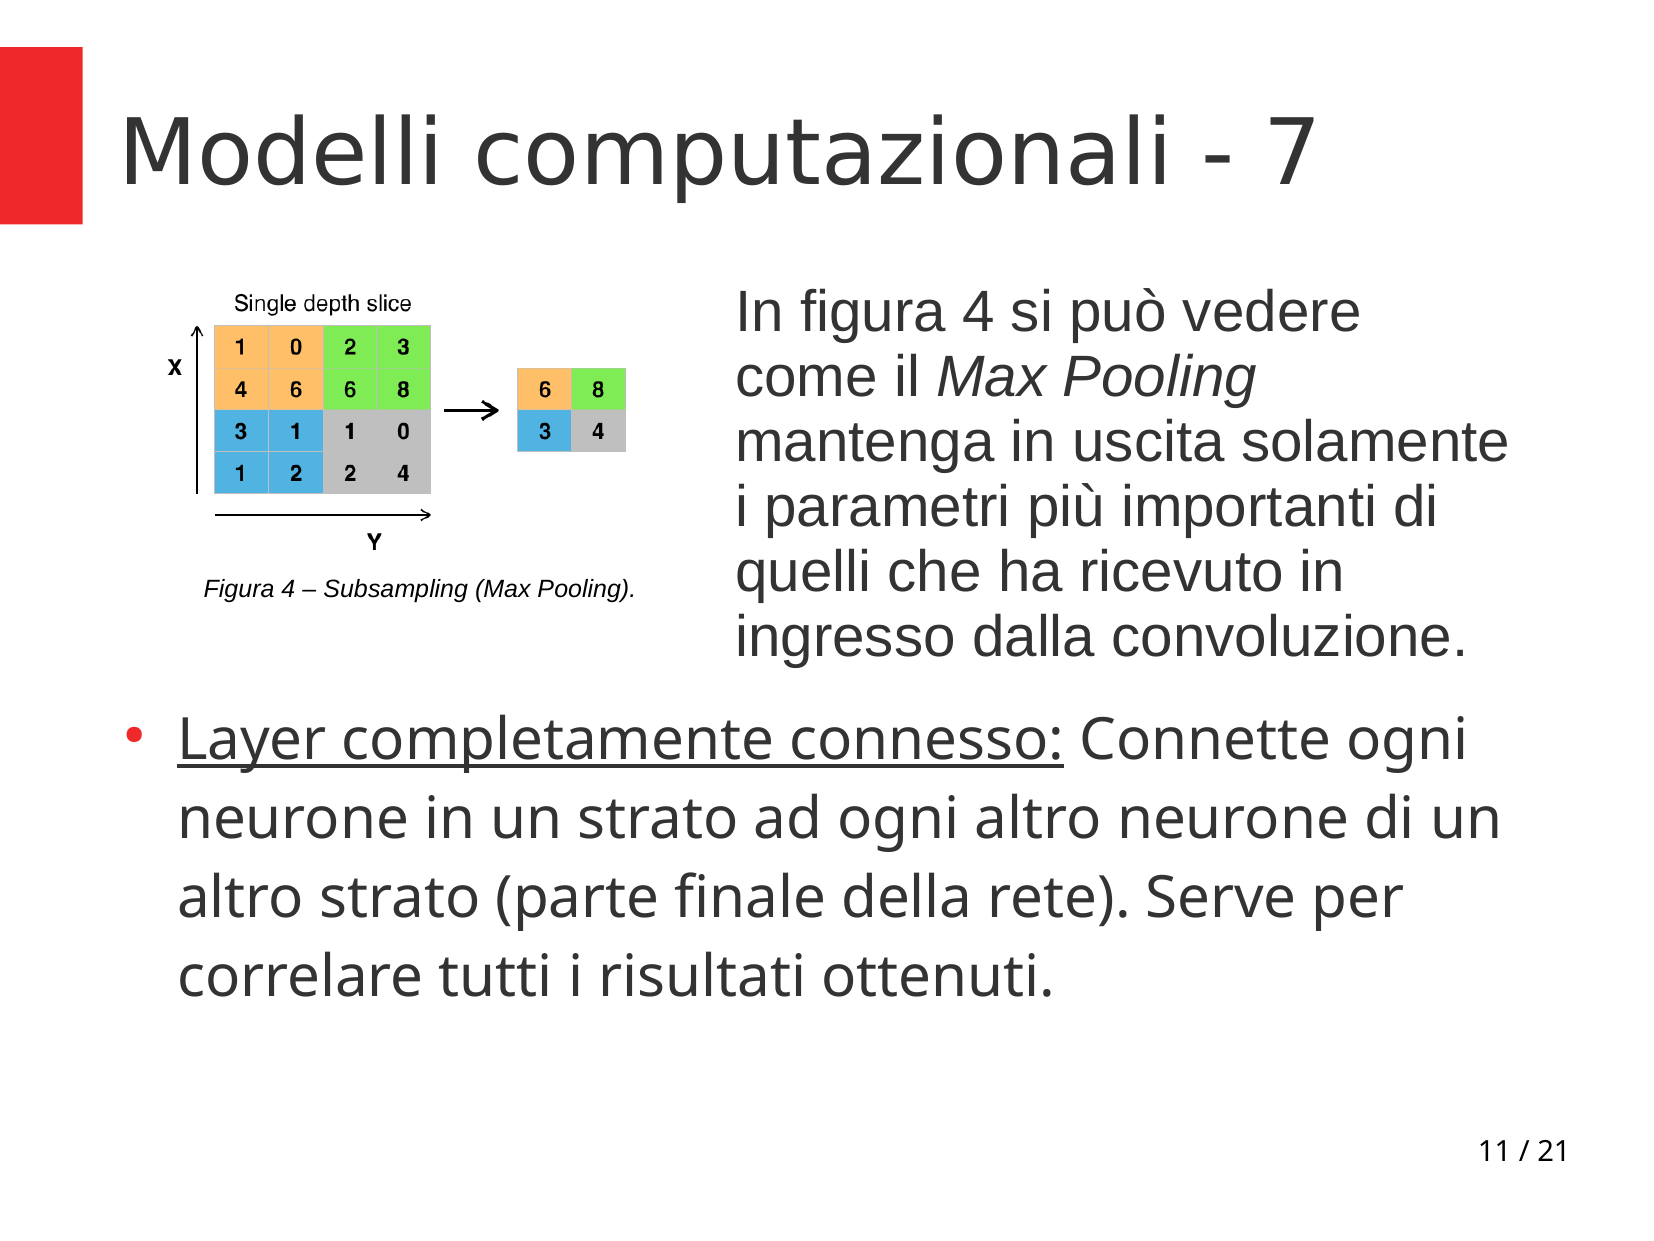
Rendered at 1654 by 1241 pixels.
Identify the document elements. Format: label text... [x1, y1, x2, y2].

text_box Figura 4 – Subsampling (Max Pooling). [188, 566, 662, 638]
list Layer completamente connesso: Connette ogni neurone in un strato ad ogni altro neurone di un altro strato (parte finale della rete). Serve per correlare tutti i risultati ottenuti. [106, 696, 1524, 1087]
title Modelli computazionali - 7 [118, 49, 1571, 257]
picture [153, 279, 651, 567]
text_box In figura 4 si può vedere come il Max Pooling mantenga in uscita solamente i parametri più importanti di quelli che ha ricevuto in ingresso dalla convoluzione. [720, 271, 1536, 677]
